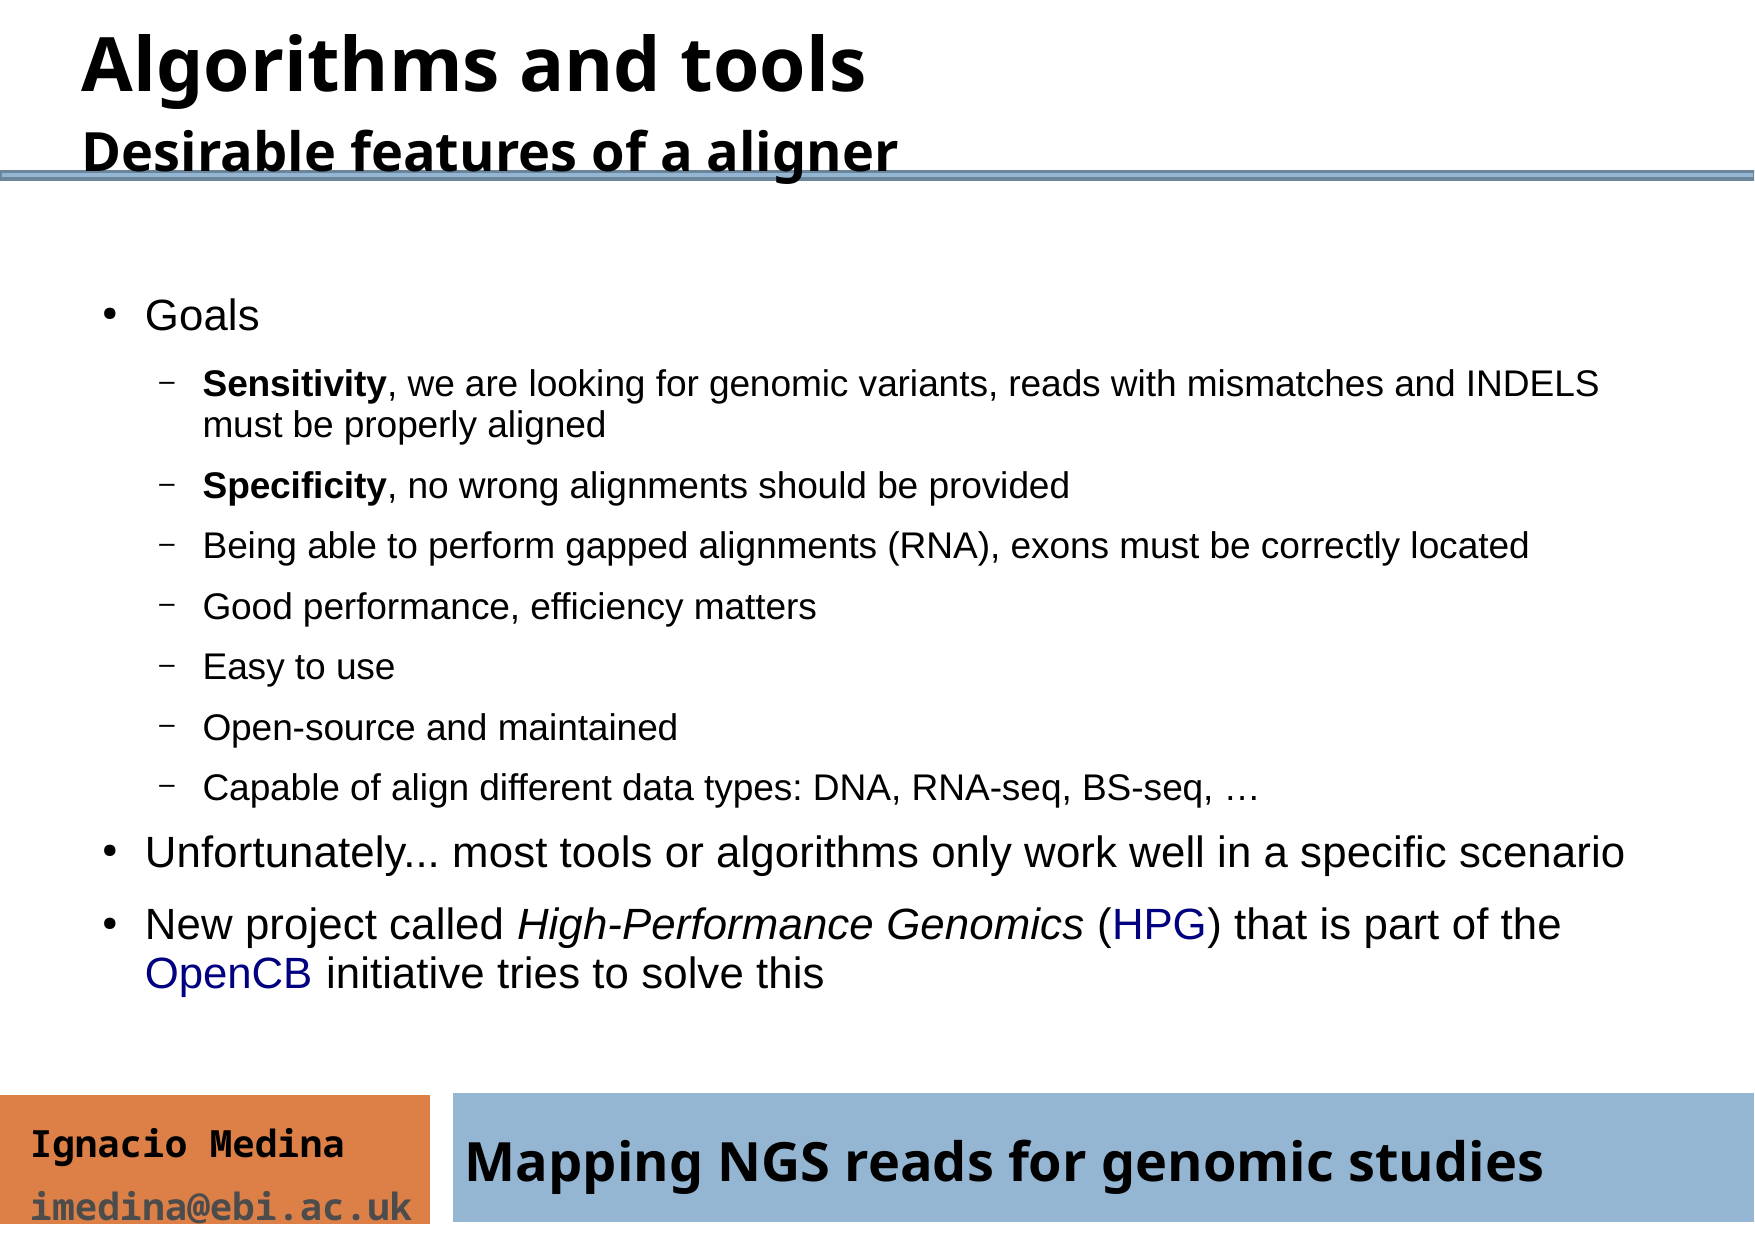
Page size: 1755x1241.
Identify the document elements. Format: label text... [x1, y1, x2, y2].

text_box Algorithms and tools Desirable features of a aligner [67, 3, 1688, 169]
text_box Mapping NGS reads for genomic studies [450, 1116, 1726, 1195]
text_box Ignacio Medina imedina@ebi.ac.uk [15, 1110, 436, 1224]
list Goals Sensitivity, we are looking for genomic variants, reads with mismatches and INDELS must be properly aligned Specificity, no wrong alignments should be provided Being able to perform gapped alignments (RNA), exons must be correctly located Good performance, efficiency matters Easy to use Open-source and maintained Capable of align different data types: DNA, RNA-seq, BS-seq, … Unfortunately... most tools or algorithms only work well in a specific scenario New project called High-Performance Genomics (HPG) that is part of the OpenCB initiative tries to solve this [87, 290, 1632, 1010]
text_box [0, 171, 794, 179]
text_box [800, 171, 1754, 179]
